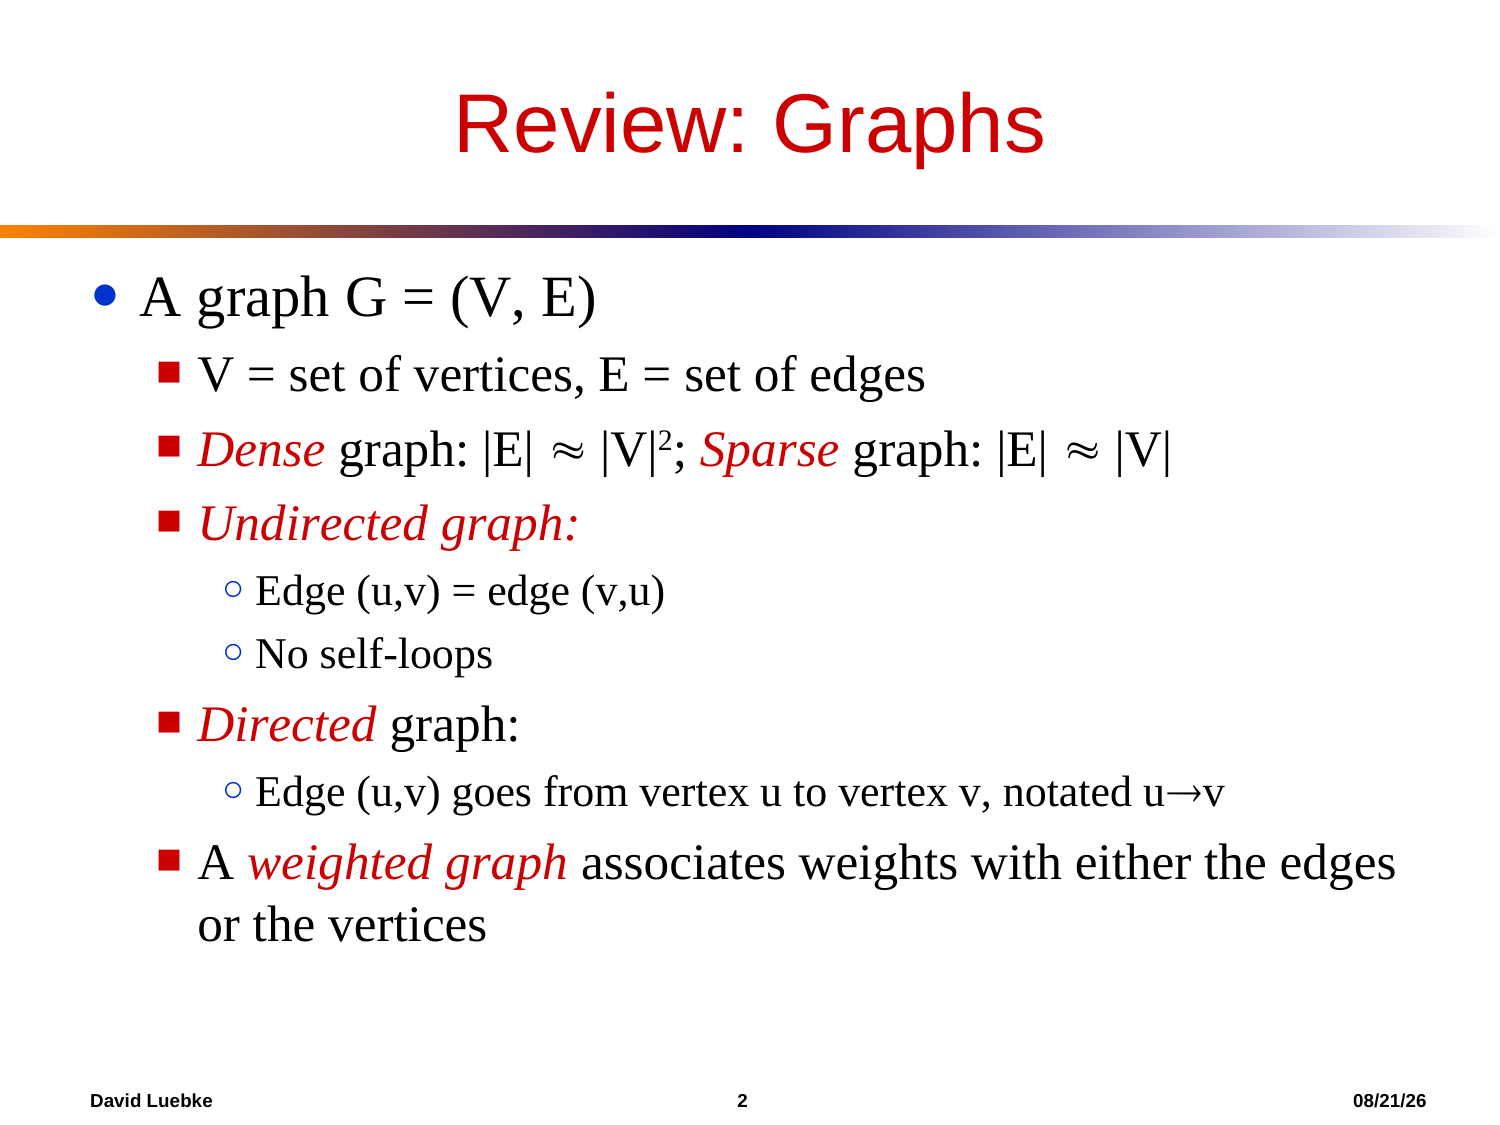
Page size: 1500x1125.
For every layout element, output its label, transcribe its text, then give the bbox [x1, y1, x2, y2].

text_box David Luebke <number> 03/10/19 [75, 1074, 1426, 1125]
list A graph G = (V, E) V = set of vertices, E = set of edges Dense graph: |E|  |V|2; Sparse graph: |E|  |V| Undirected graph: Edge (u,v) = edge (v,u) No self-loops Directed graph: Edge (u,v) goes from vertex u to vertex v, notated uv A weighted graph associates weights with either the edges or the vertices [75, 249, 1426, 963]
title Review: Graphs [75, 37, 1426, 201]
